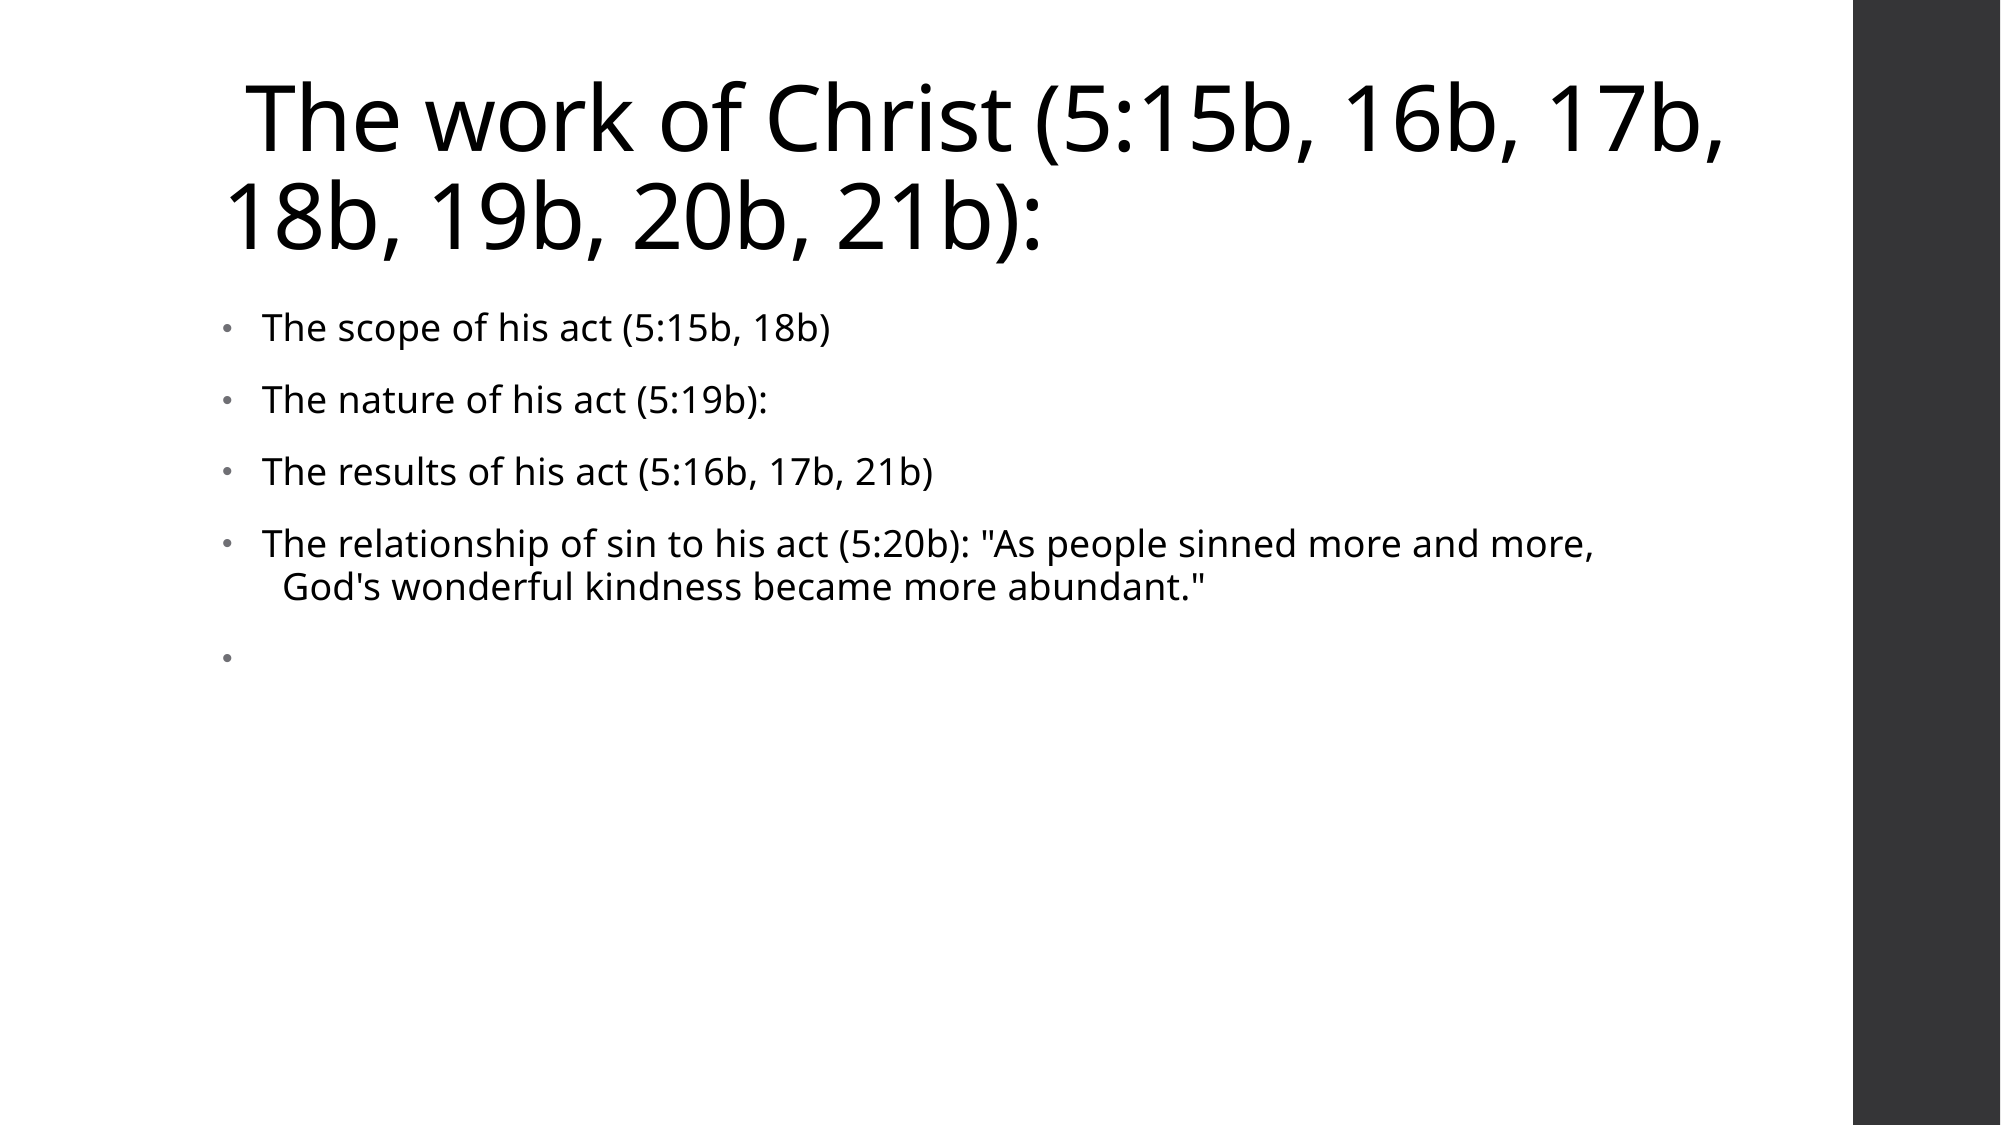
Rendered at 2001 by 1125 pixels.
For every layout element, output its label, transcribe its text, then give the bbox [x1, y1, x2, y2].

list The scope of his act (5:15b, 18b) The nature of his act (5:19b): The results of his act (5:16b, 17b, 21b) The relationship of sin to his act (5:20b): "As people sinned more and more, God's wonderful kindness became more abundant." [206, 299, 1617, 1014]
title The work of Christ (5:15b, 16b, 17b, 18b, 19b, 20b, 21b): [206, 60, 1797, 278]
